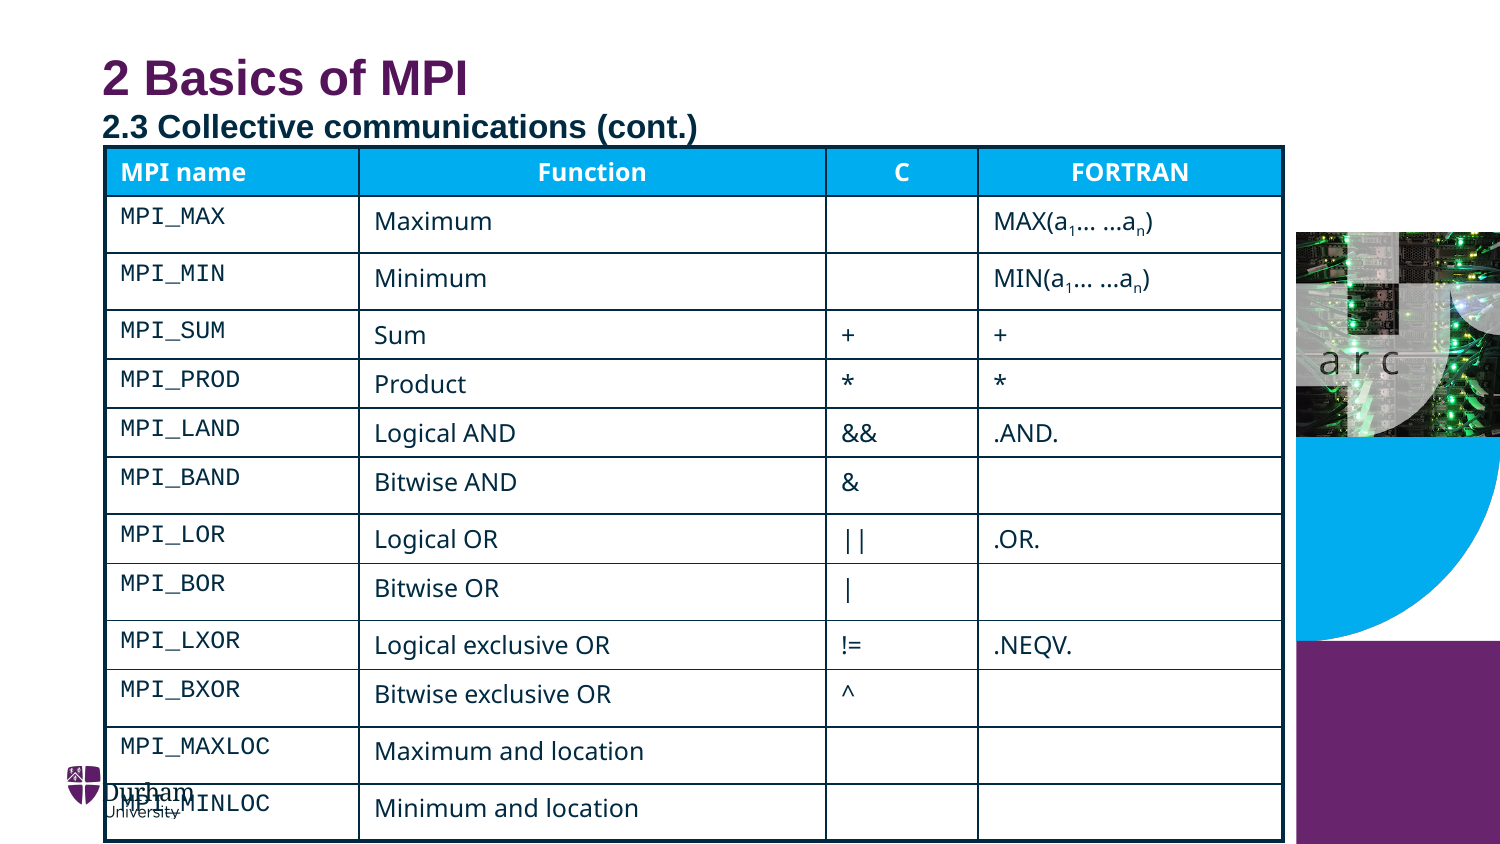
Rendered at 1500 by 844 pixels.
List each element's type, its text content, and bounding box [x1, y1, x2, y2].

table_cell [979, 458, 1281, 513]
table_cell [979, 564, 1281, 620]
table_cell * [979, 360, 1281, 407]
picture [1296, 232, 1500, 436]
table_cell MPI_LAND [107, 409, 358, 456]
table_cell Logical AND [360, 409, 825, 456]
table_cell MPI_LOR [107, 515, 358, 563]
table_cell .OR. [979, 515, 1281, 563]
table_cell Product [360, 360, 825, 407]
table_cell MIN(a1… …an) [979, 254, 1281, 309]
title 2 Basics of MPI 2.3 Collective communications (cont.) [101, 45, 1399, 187]
table_cell [979, 670, 1281, 726]
table_cell && [827, 409, 977, 456]
table_cell MAX(a1… …an) [979, 197, 1281, 252]
picture [67, 766, 103, 819]
table_cell [827, 197, 977, 252]
table_cell [827, 254, 977, 309]
table_cell MPI_MINLOC [107, 785, 358, 839]
table_cell MPI_BOR [107, 564, 358, 620]
table_cell MPI_MAXLOC [107, 728, 358, 783]
table_cell Sum [360, 311, 825, 358]
table_cell [827, 728, 977, 783]
table_cell [827, 785, 977, 839]
table_cell || [827, 515, 977, 563]
table_header MPI name [107, 149, 358, 195]
table_cell MPI_MIN [107, 254, 358, 309]
table_cell .AND. [979, 409, 1281, 456]
table_cell MPI_BXOR [107, 670, 358, 726]
table_cell MPI_MAX [107, 197, 358, 252]
table_cell * [827, 360, 977, 407]
table_header Function [360, 149, 825, 195]
table_cell Bitwise OR [360, 564, 825, 620]
table_cell & [827, 458, 977, 513]
table_cell Logical OR [360, 515, 825, 563]
table_cell + [827, 311, 977, 358]
table_cell Bitwise exclusive OR [360, 670, 825, 726]
table_header FORTRAN [979, 149, 1281, 195]
table_cell Maximum [360, 197, 825, 252]
table_header C [827, 149, 977, 195]
table_cell Minimum and location [360, 785, 825, 839]
table_cell != [827, 621, 977, 669]
table_cell ^ [827, 670, 977, 726]
table_cell MPI_LXOR [107, 621, 358, 669]
table_cell + [979, 311, 1281, 358]
table_cell Bitwise AND [360, 458, 825, 513]
table_cell [979, 728, 1281, 783]
table_cell MPI_SUM [107, 311, 358, 358]
picture [1332, 467, 1500, 640]
table_cell .NEQV. [979, 621, 1281, 669]
table_cell Logical exclusive OR [360, 621, 825, 669]
table_cell | [827, 564, 977, 620]
table_cell [979, 785, 1281, 839]
table_cell MPI_PROD [107, 360, 358, 407]
table_cell Maximum and location [360, 728, 825, 783]
table_cell MPI_BAND [107, 458, 358, 513]
table_cell Minimum [360, 254, 825, 309]
text_box [1296, 640, 1500, 844]
